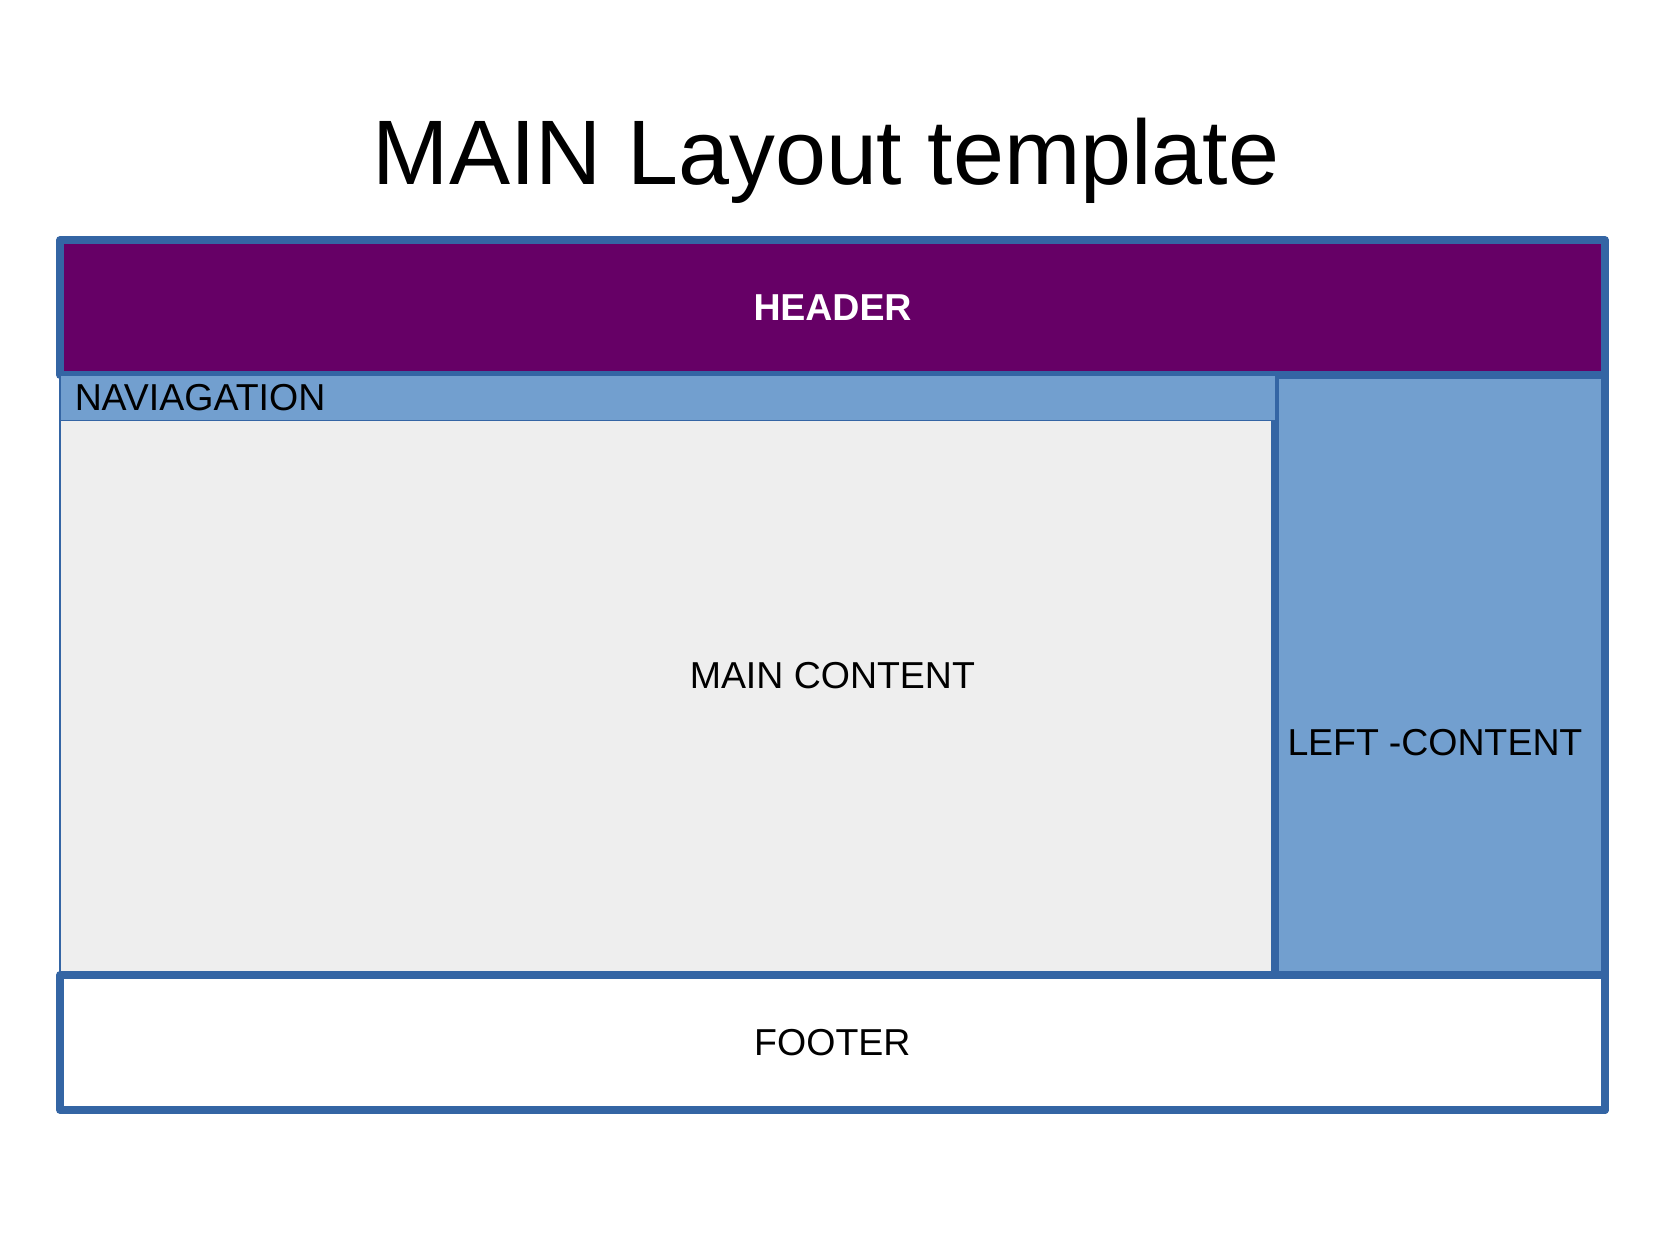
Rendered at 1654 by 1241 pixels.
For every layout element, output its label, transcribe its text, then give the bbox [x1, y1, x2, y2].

text_box HEADER [60, 240, 1606, 375]
text_box MAIN CONTENT [60, 421, 1275, 975]
text_box LEFT -CONTENT [1275, 375, 1606, 975]
text_box NAVIAGATION [60, 375, 1276, 421]
title MAIN Layout template [82, 49, 1571, 240]
text_box FOOTER [60, 975, 1606, 1111]
